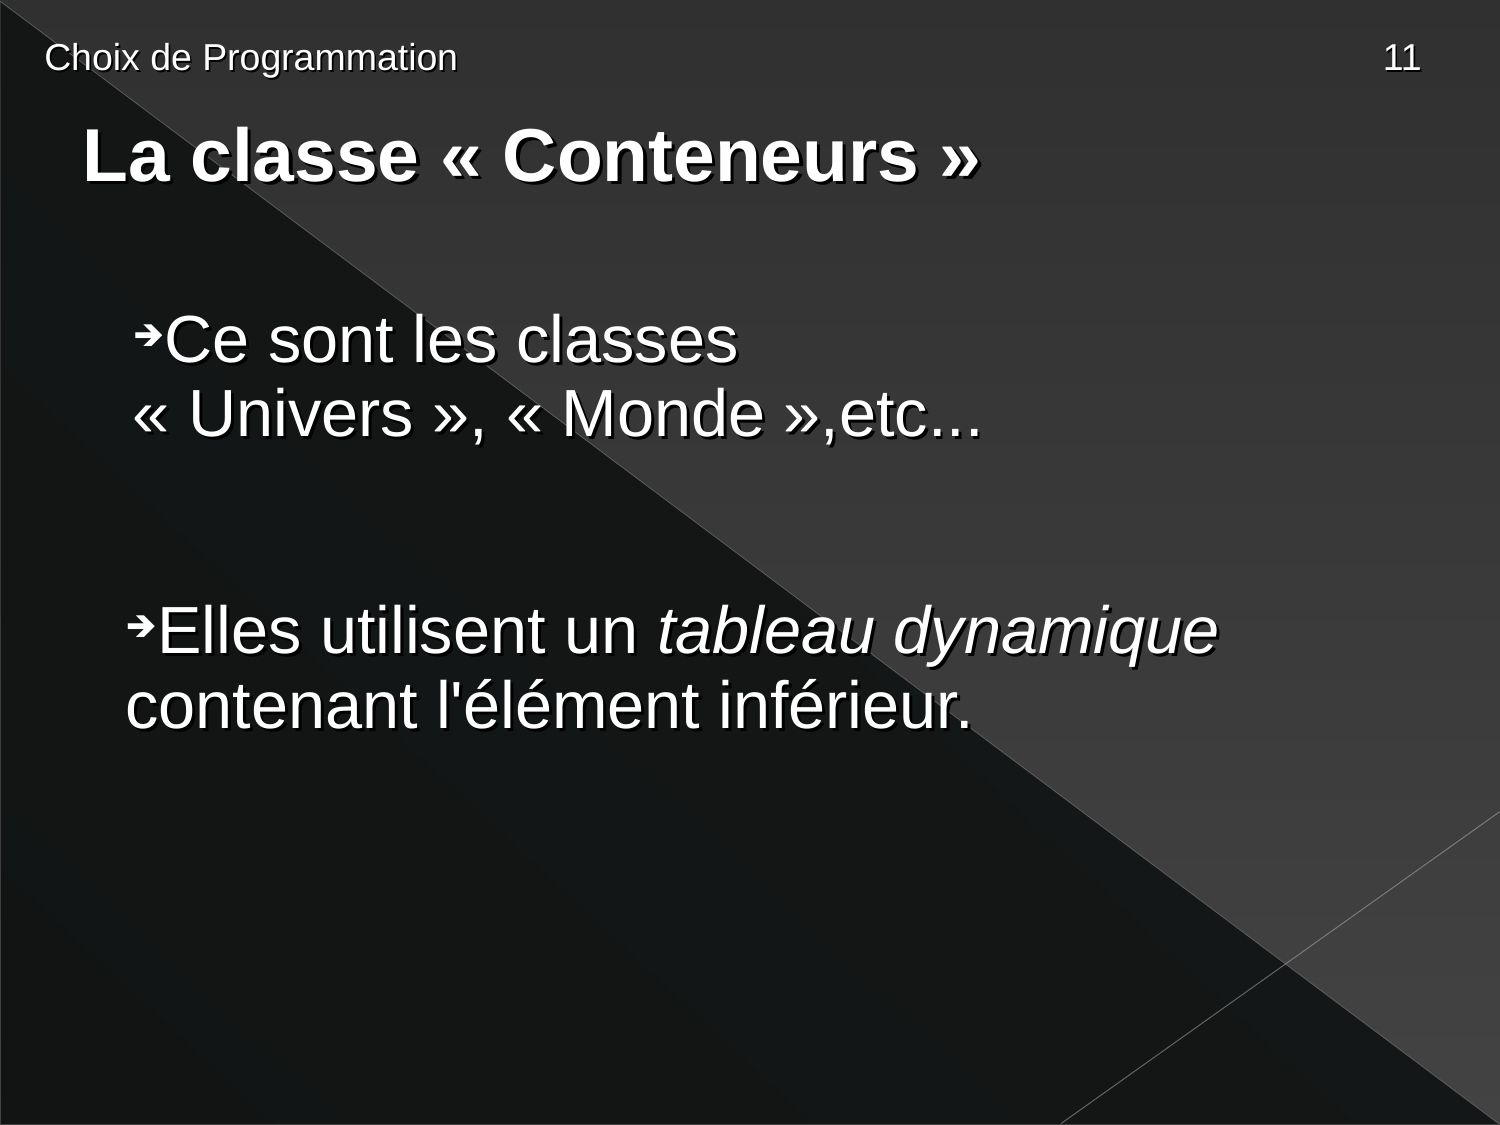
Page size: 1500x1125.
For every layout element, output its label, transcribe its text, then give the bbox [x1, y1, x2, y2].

text_box Elles utilisent un tableau dynamique contenant l'élément inférieur. [110, 585, 1381, 751]
text_box Choix de Programmation 11 [29, 29, 1447, 87]
title La classe « Conteneurs » [67, 36, 1418, 266]
text_box Ce sont les classes « Univers », « Monde »,etc... [118, 294, 1388, 459]
